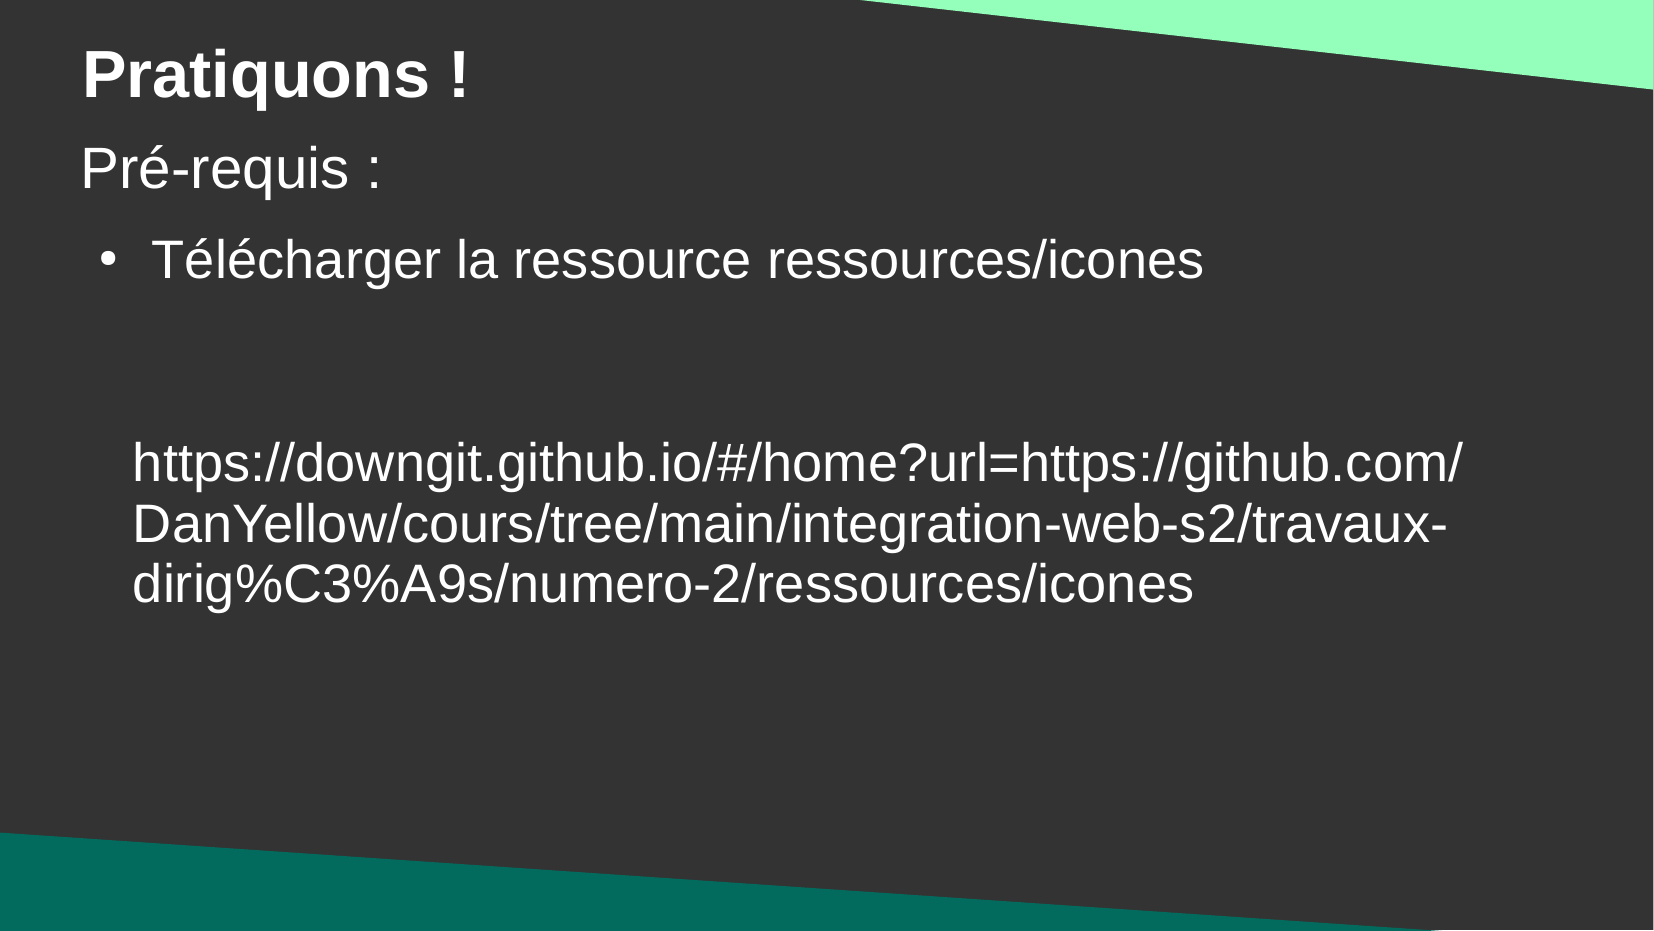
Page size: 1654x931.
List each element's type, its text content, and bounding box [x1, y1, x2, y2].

title Pratiquons ! [82, 37, 1571, 114]
text_box https://downgit.github.io/#/home?url=https://github.com/DanYellow/cours/tree/main/integration-web-s2/travaux-dirig%C3%A9s/numero-2/ressources/icones [118, 425, 1534, 622]
list Pré-requis : Télécharger la ressource ressources/icones [80, 135, 1620, 296]
text_box [860, 0, 1654, 90]
